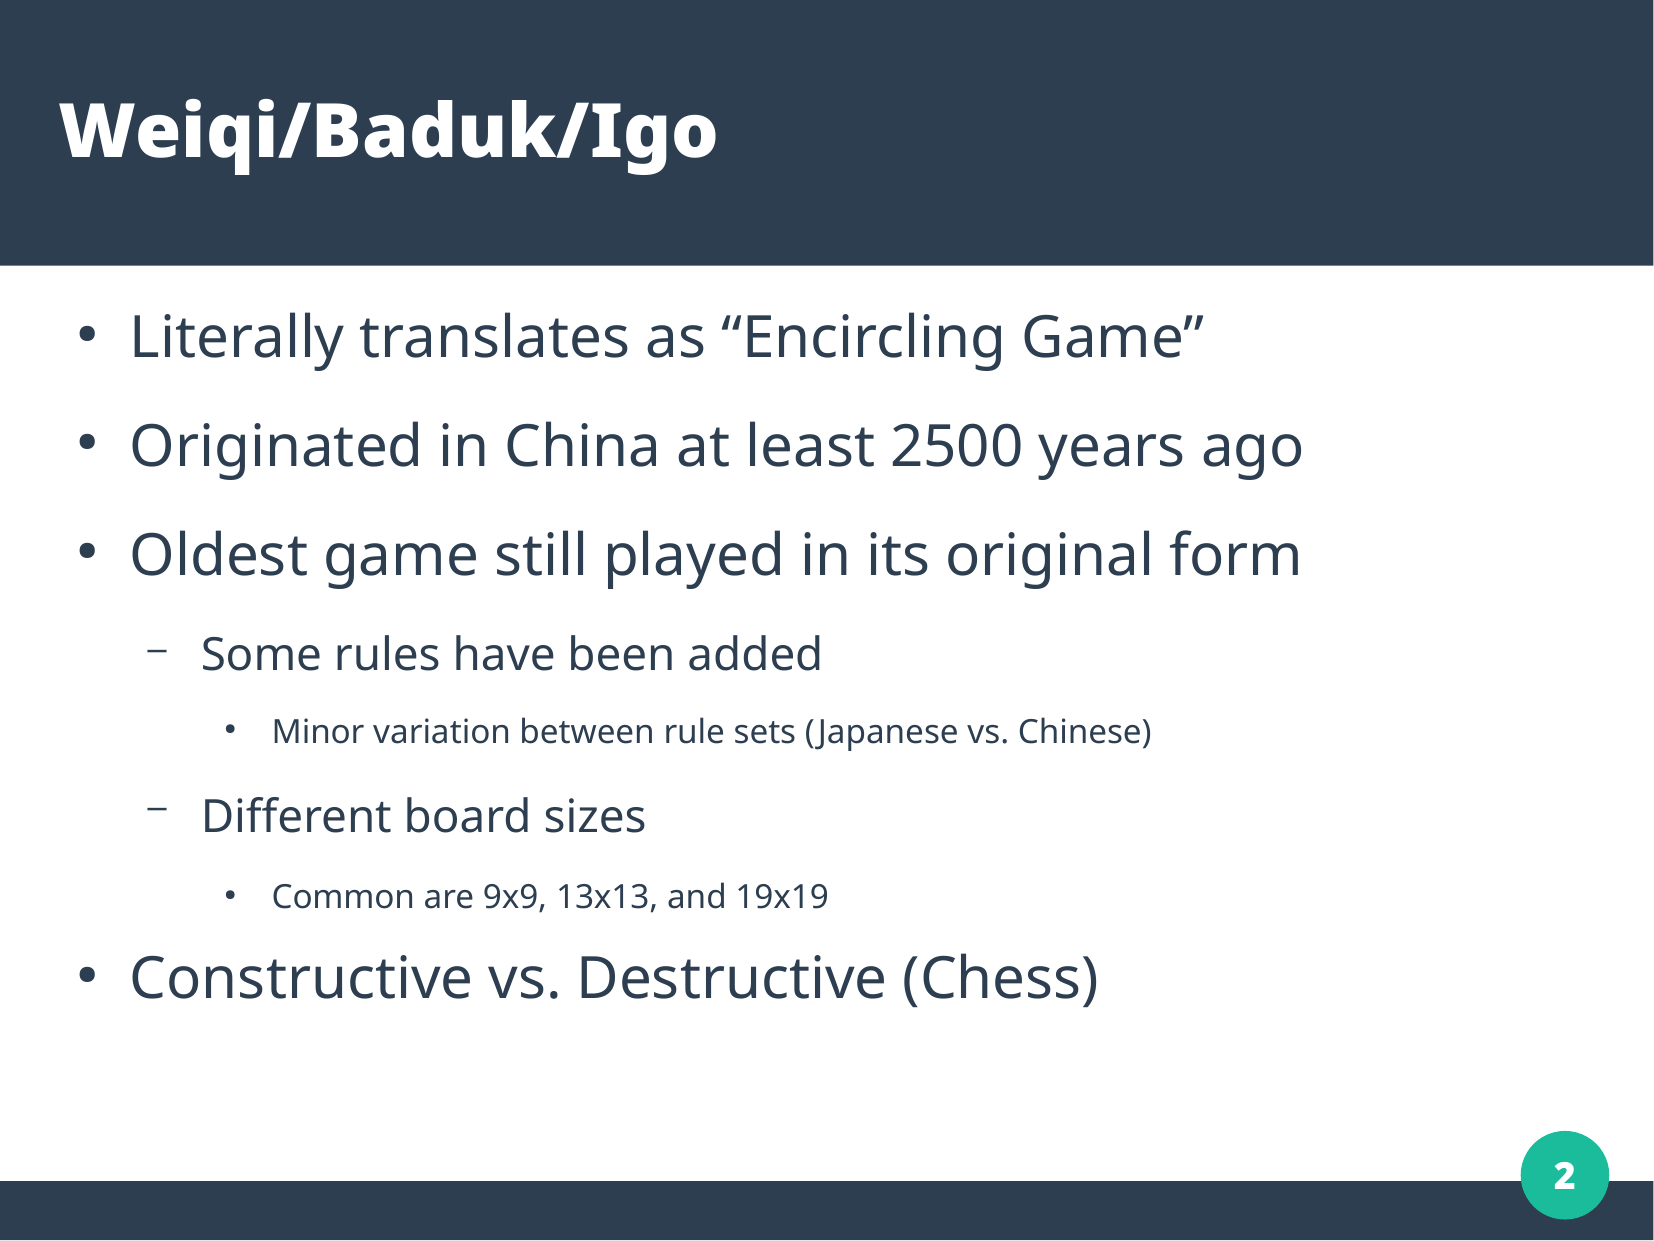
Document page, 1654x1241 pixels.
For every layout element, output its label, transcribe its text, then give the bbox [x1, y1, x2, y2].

title Weiqi/Baduk/Igo [59, 49, 1595, 207]
list Literally translates as “Encircling Game” Originated in China at least 2500 years ago Oldest game still played in its original form Some rules have been added Minor variation between rule sets (Japanese vs. Chinese) Different board sizes Common are 9x9, 13x13, and 19x19 Constructive vs. Destructive (Chess) [59, 295, 1595, 1152]
